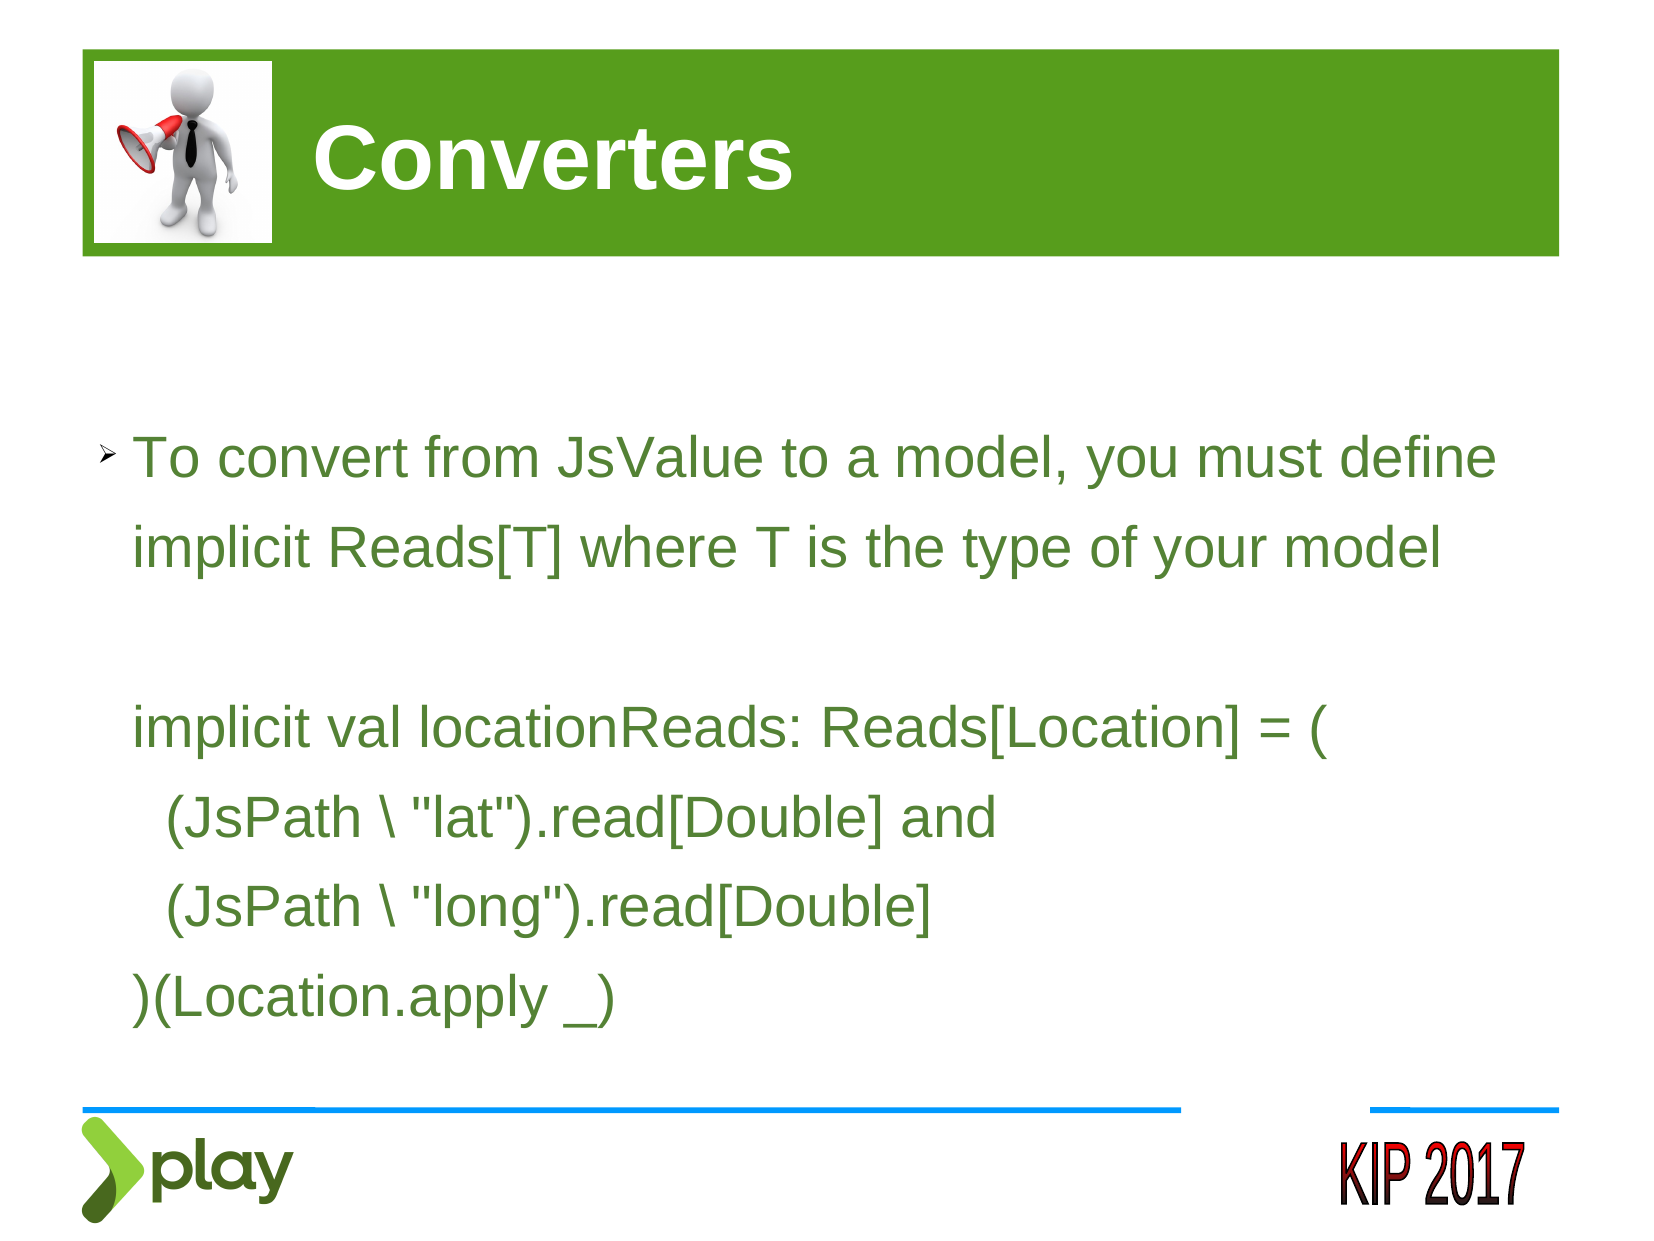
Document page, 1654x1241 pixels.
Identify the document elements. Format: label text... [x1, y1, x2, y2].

picture [68, 1111, 302, 1229]
text_box To convert from JsValue to a model, you must define implicit Reads[T] where T is the type of your model implicit val locationReads: Reads[Location] = ( (JsPath \ "lat").read[Double] and (JsPath \ "long").read[Double] )(Location.apply _) [82, 299, 1560, 1065]
picture [94, 61, 272, 243]
title Converters [82, 49, 1560, 257]
